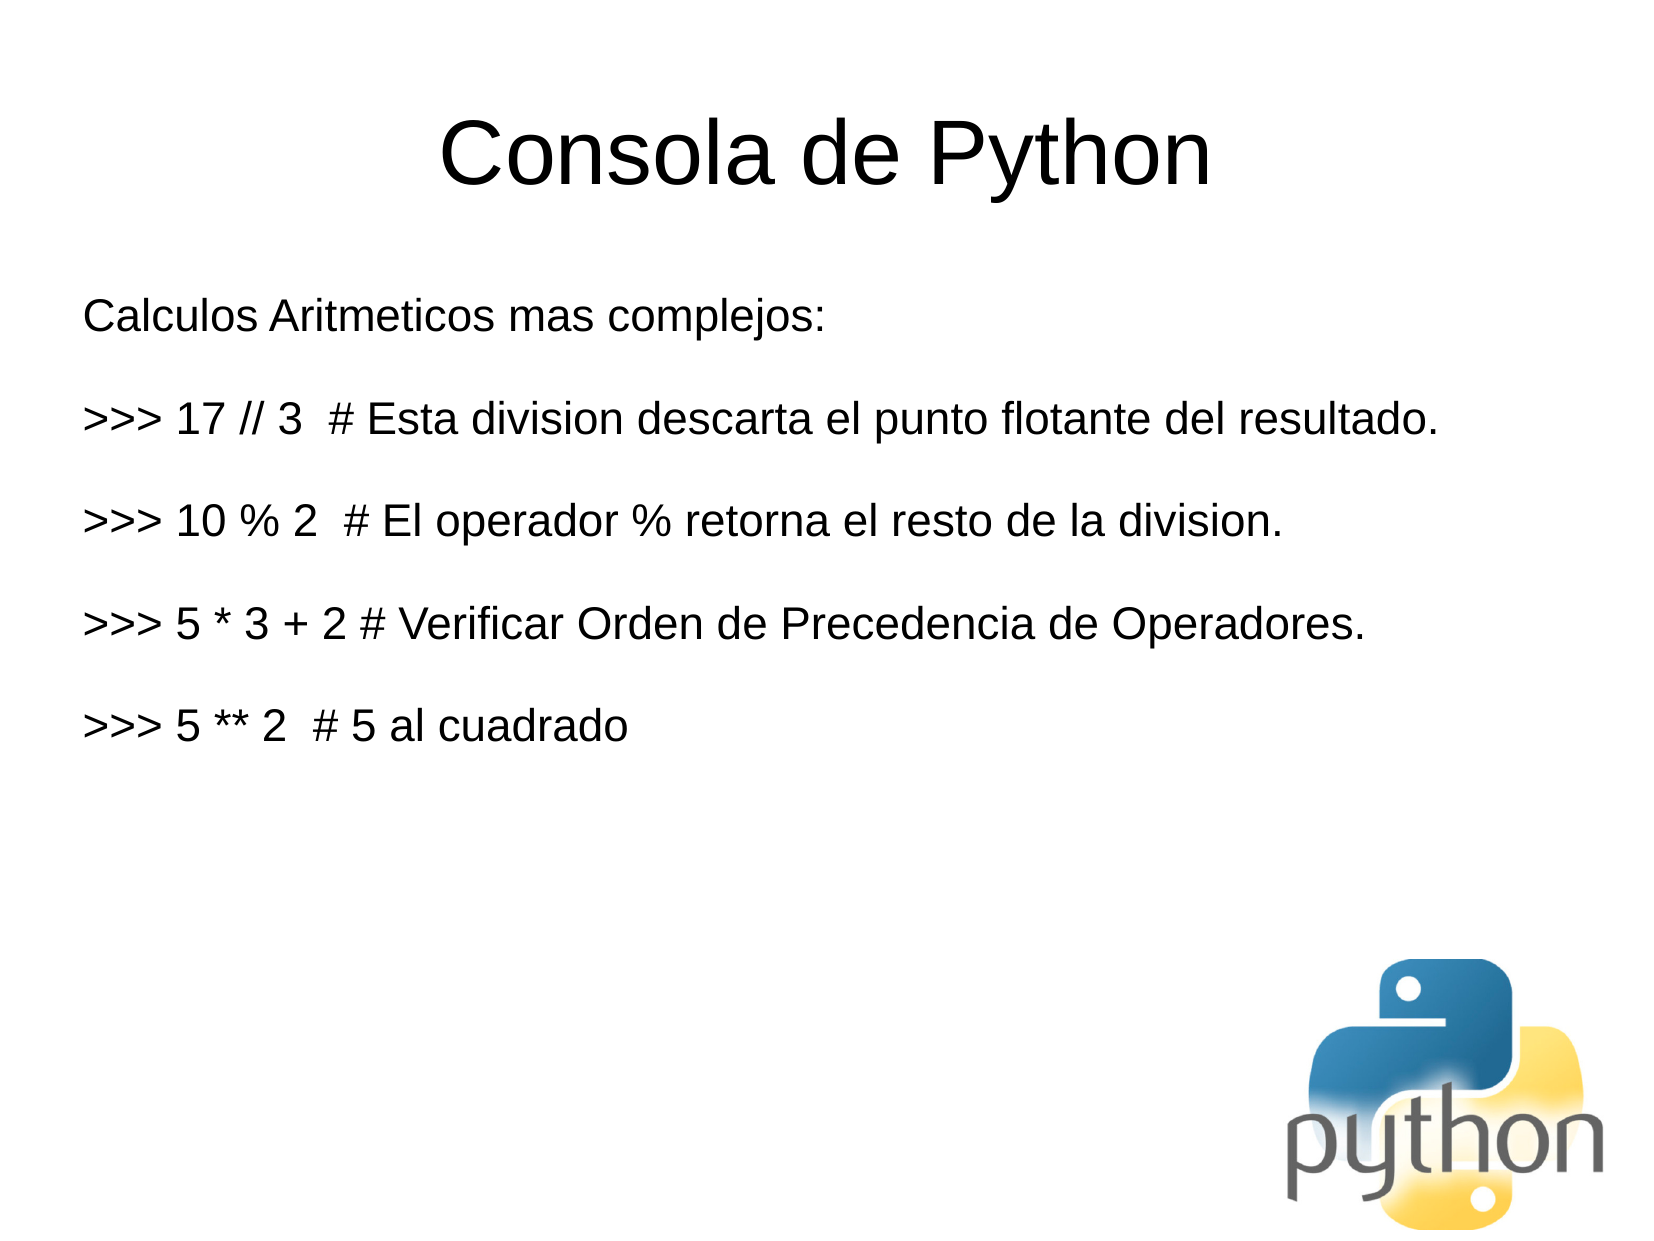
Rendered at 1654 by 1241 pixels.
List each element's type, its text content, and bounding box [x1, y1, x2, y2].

picture [1245, 959, 1646, 1231]
title Consola de Python [82, 49, 1571, 257]
subtitle Calculos Aritmeticos mas complejos: >>> 17 // 3 # Esta division descarta el punto flotante del resultado. >>> 10 % 2 # El operador % retorna el resto de la division. >>> 5 * 3 + 2 # Verificar Orden de Precedencia de Operadores. >>> 5 ** 2 # 5 al cuadrado [82, 290, 1571, 1010]
